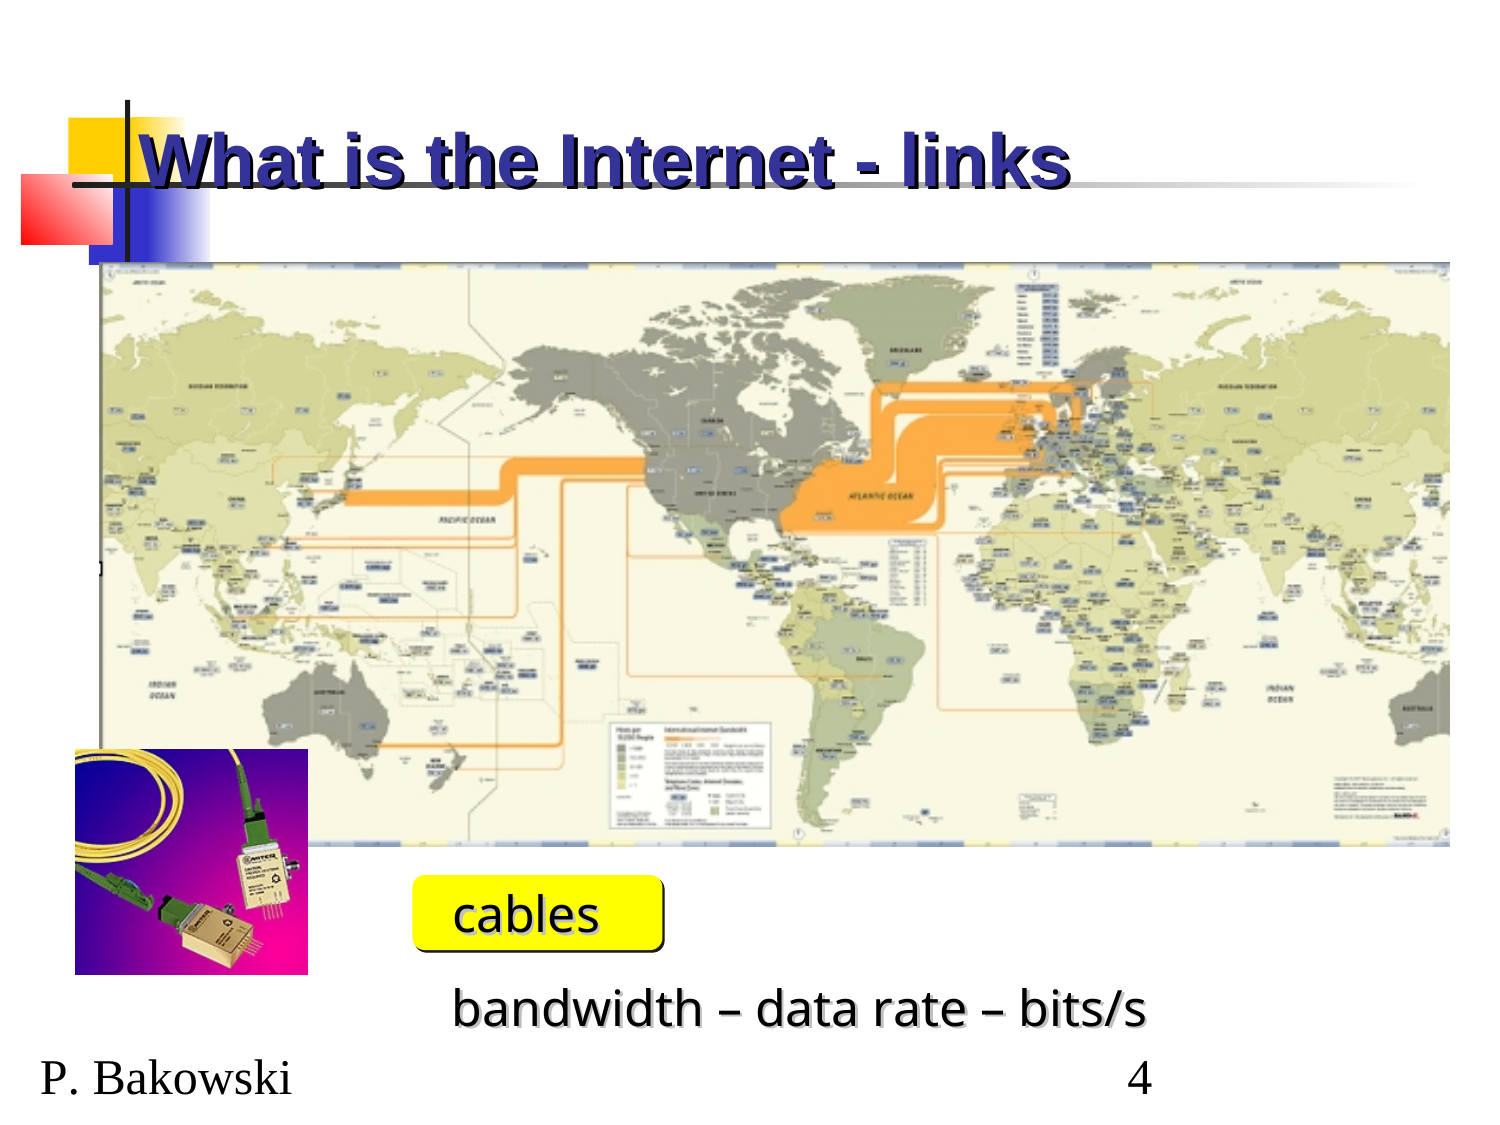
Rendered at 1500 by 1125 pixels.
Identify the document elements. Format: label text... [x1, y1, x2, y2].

text_box cables [437, 874, 1201, 951]
text_box [412, 875, 437, 951]
picture [75, 262, 1450, 975]
text_box bandwidth – data rate – bits/s [437, 968, 1413, 1044]
title What is the Internet - links [123, 103, 1425, 291]
